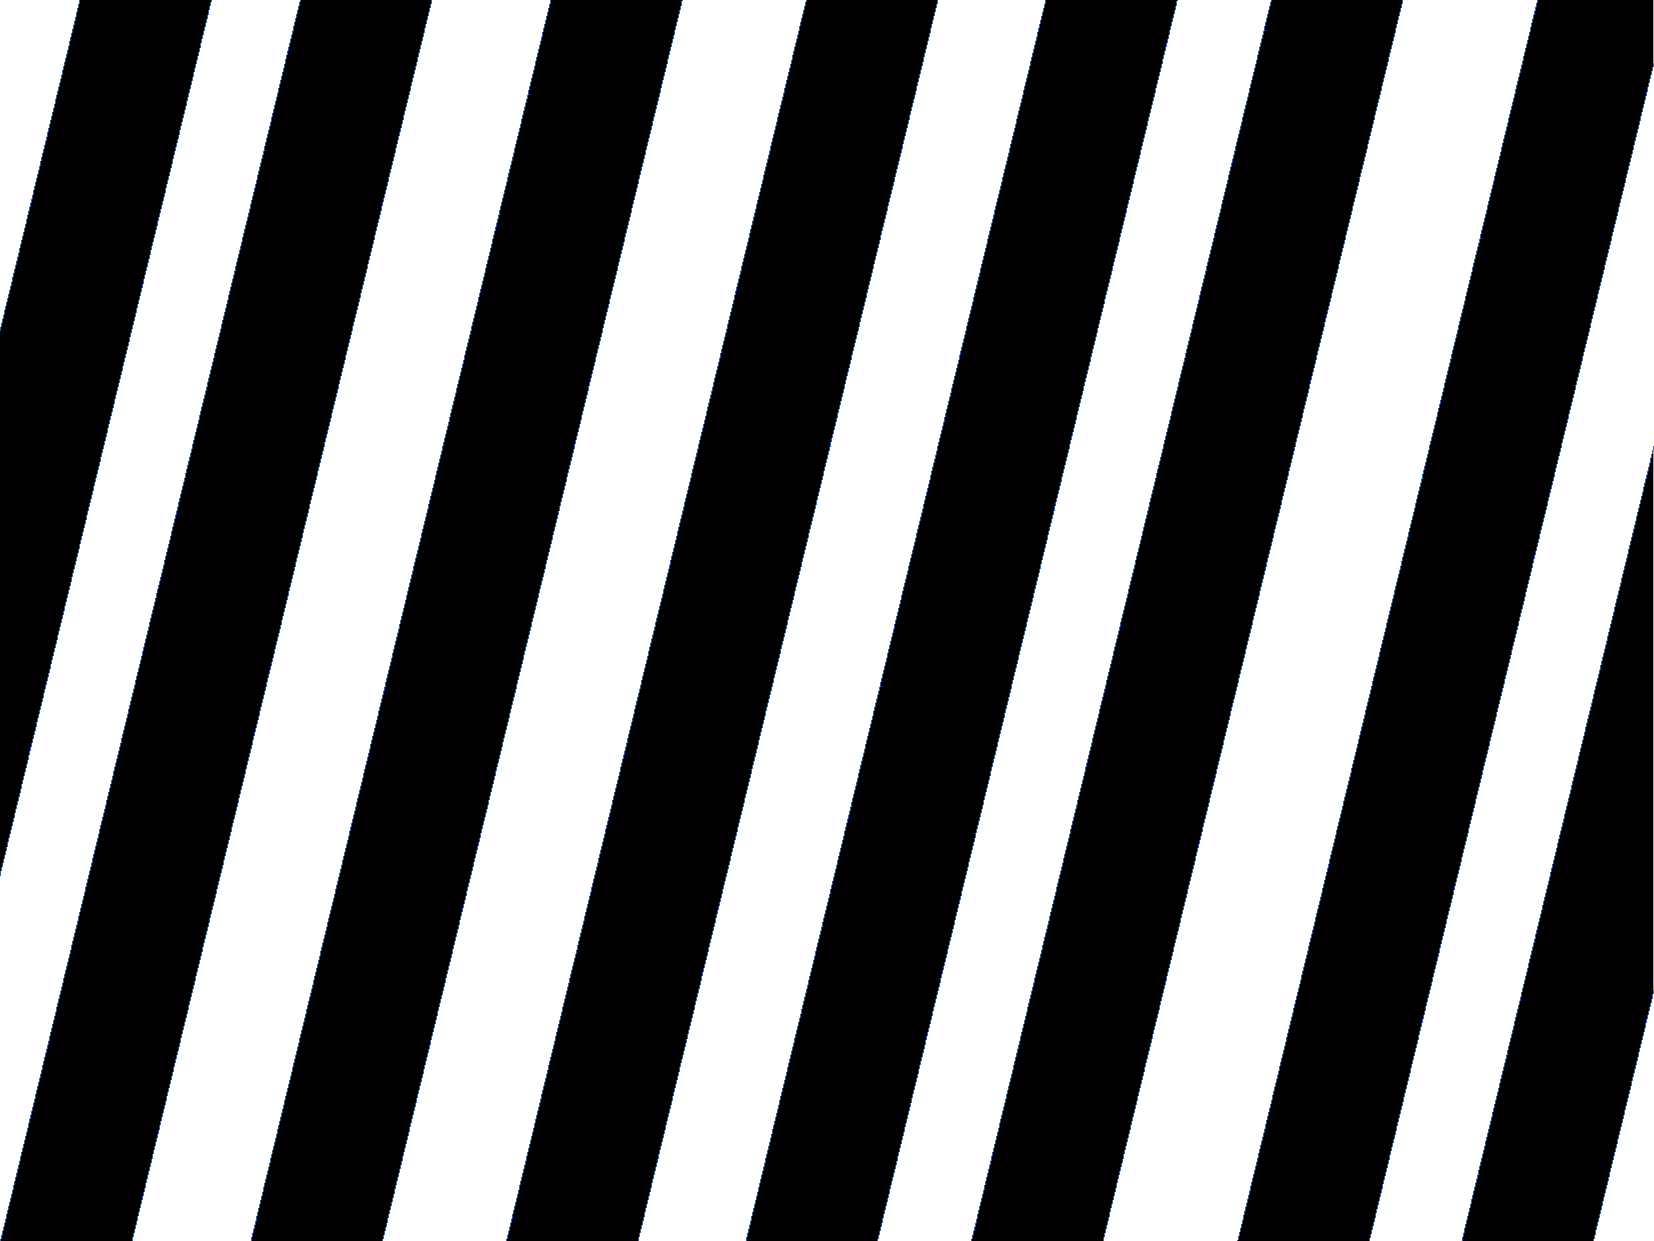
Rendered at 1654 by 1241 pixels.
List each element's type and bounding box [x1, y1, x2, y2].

text_box [250, 0, 683, 1241]
text_box [0, 0, 212, 876]
text_box [506, 0, 938, 1241]
text_box [971, 0, 1403, 1241]
text_box [0, 0, 432, 1241]
text_box [1237, 0, 1654, 1241]
text_box [1461, 445, 1654, 1241]
text_box [745, 0, 1178, 1241]
